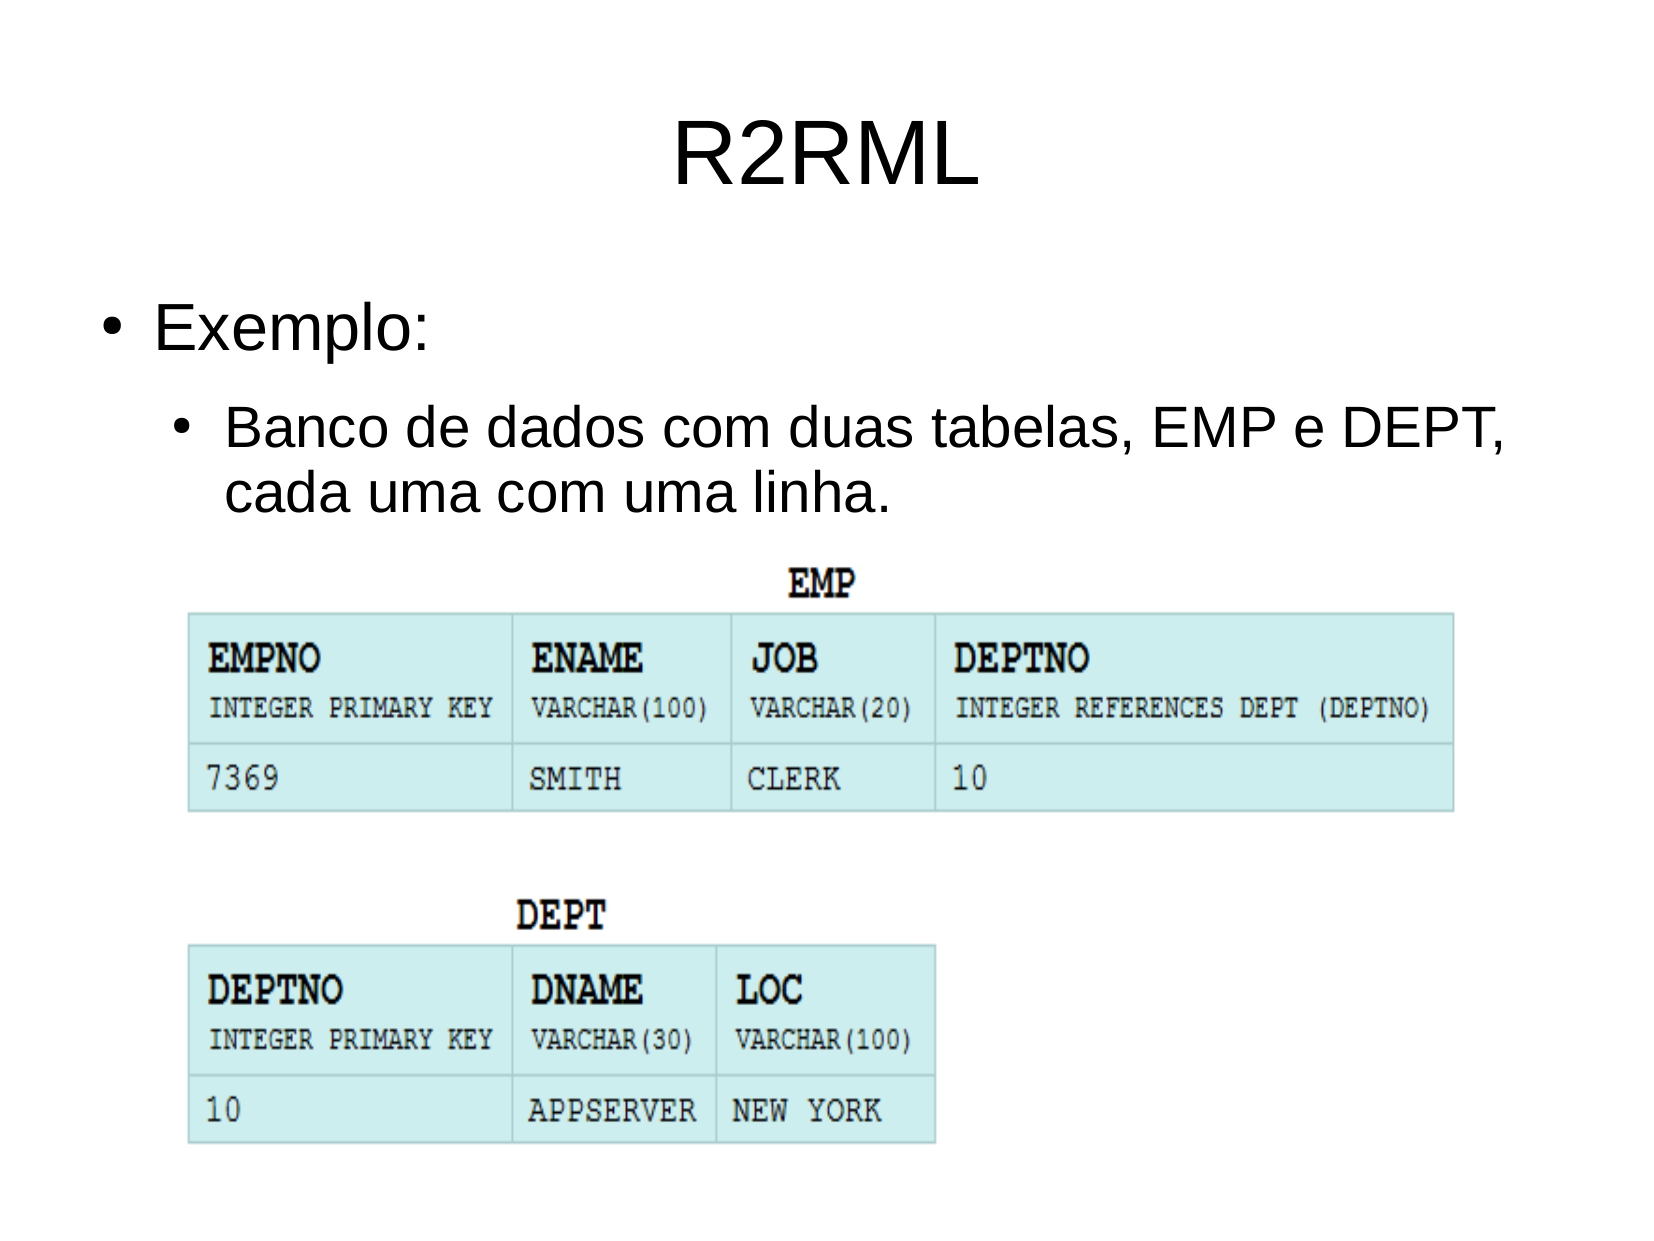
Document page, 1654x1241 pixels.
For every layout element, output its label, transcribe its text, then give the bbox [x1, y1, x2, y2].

picture [177, 526, 1466, 1152]
title R2RML [82, 49, 1571, 257]
list Exemplo: Banco de dados com duas tabelas, EMP e DEPT, cada uma com uma linha. [82, 290, 1571, 681]
